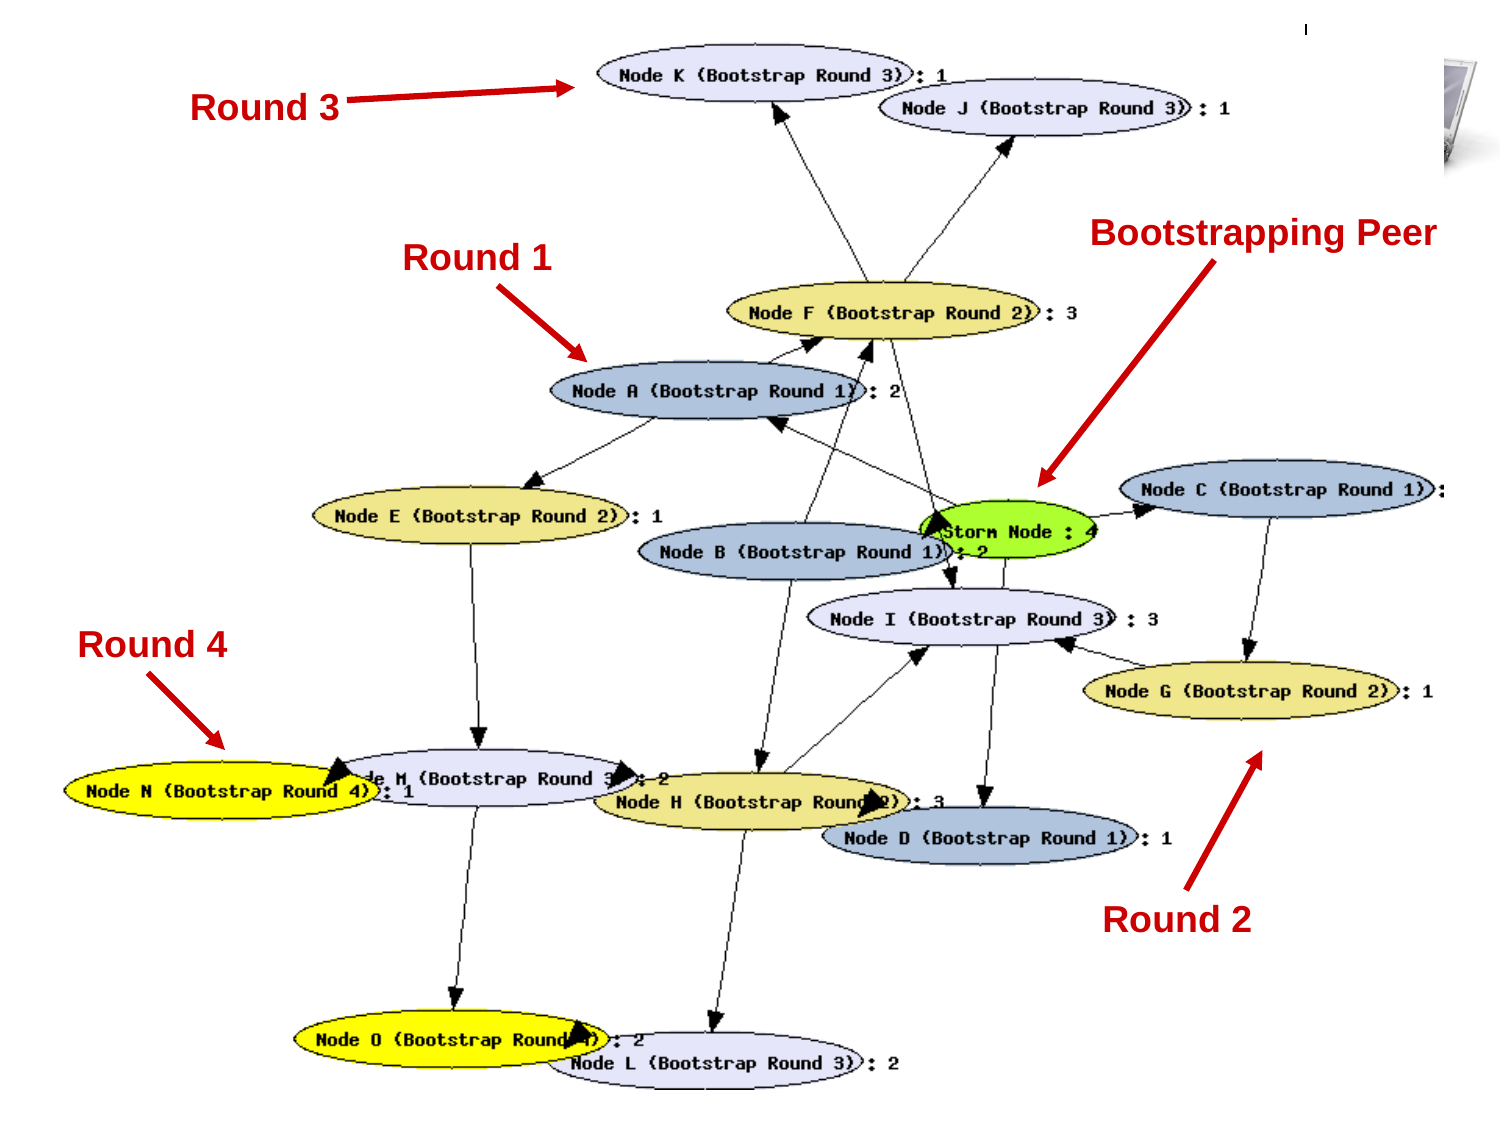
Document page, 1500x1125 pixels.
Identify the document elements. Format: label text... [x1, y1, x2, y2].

text_box Round 1 [387, 224, 775, 286]
picture [56, 35, 1500, 1090]
text_box Round 3 [174, 74, 563, 136]
text_box Bootstrapping Peer [1074, 199, 1463, 261]
text_box Round 4 [62, 612, 451, 673]
text_box Round 2 [1087, 887, 1476, 948]
